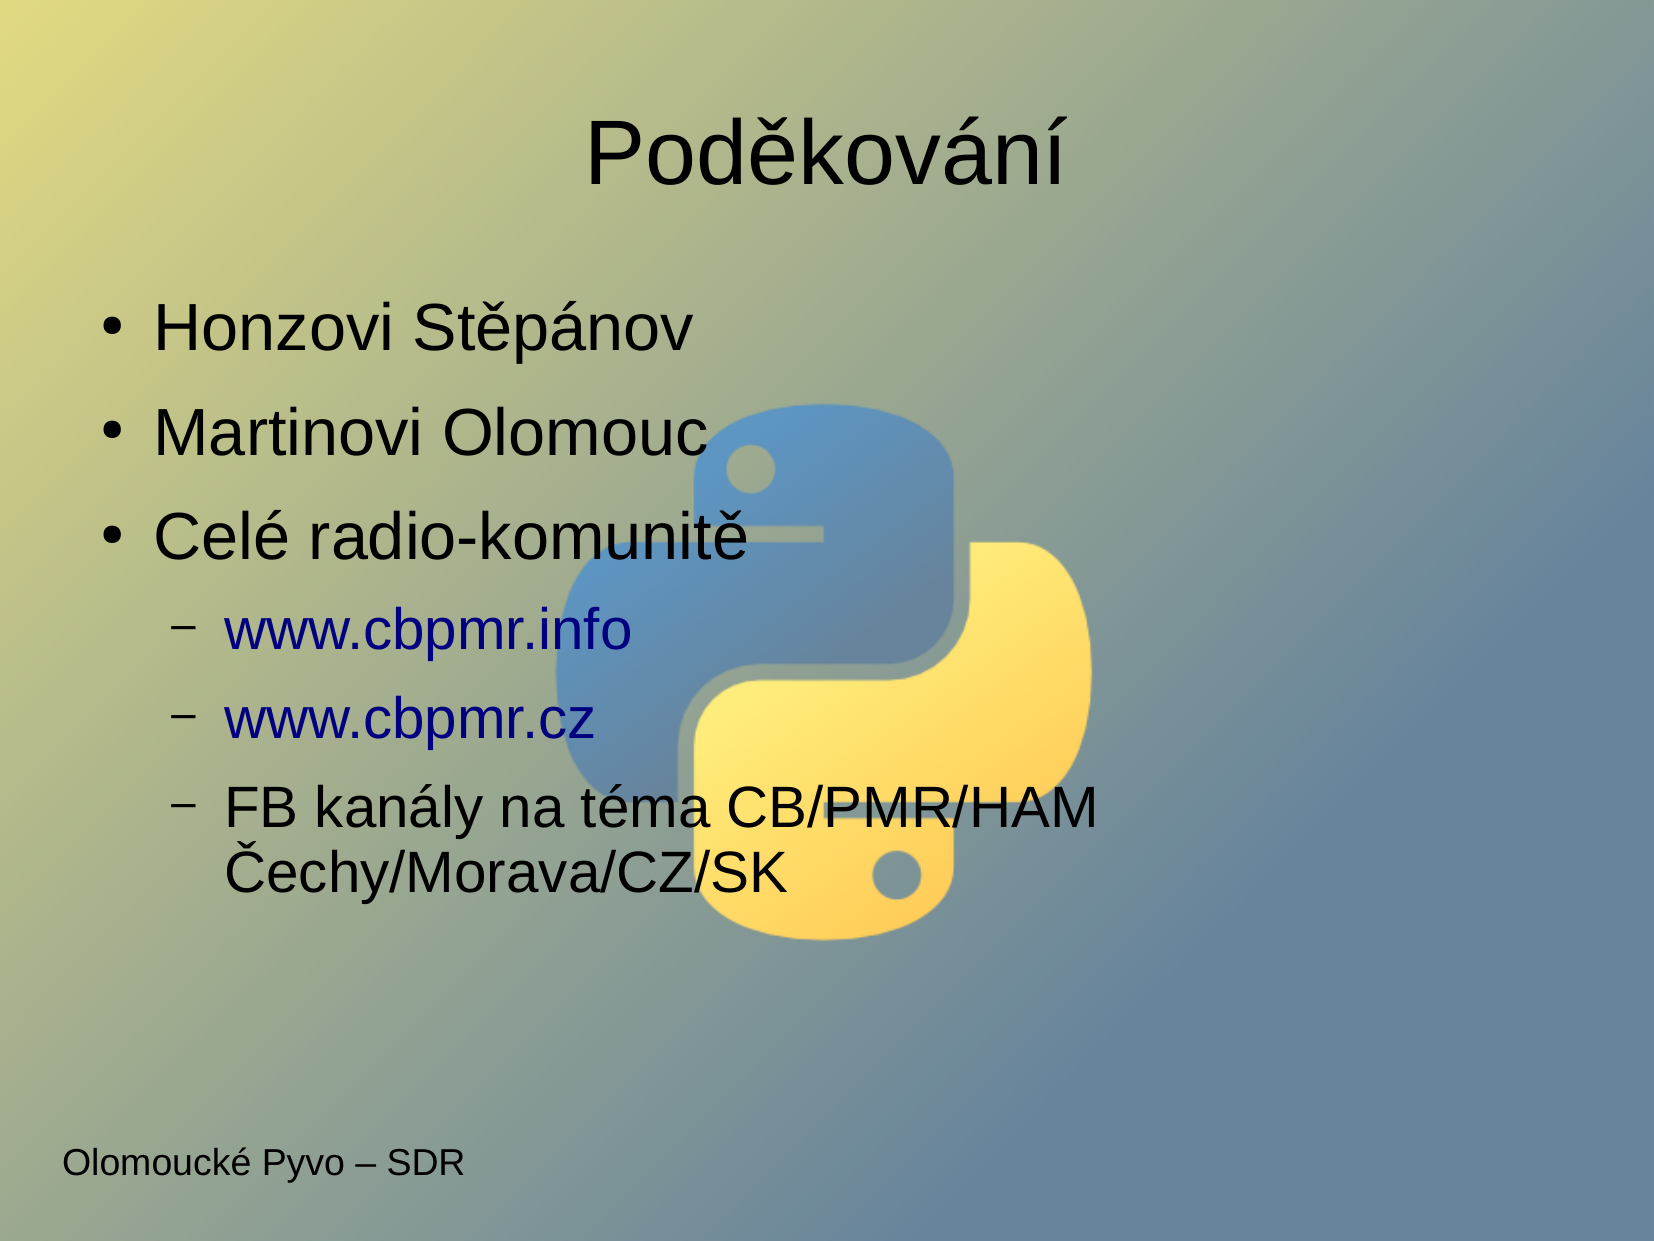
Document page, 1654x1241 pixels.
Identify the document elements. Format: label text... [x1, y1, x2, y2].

picture [0, 0, 1654, 1241]
title Poděkování [82, 49, 1571, 257]
list Honzovi Stěpánov Martinovi Olomouc Celé radio-komunitě www.cbpmr.info www.cbpmr.cz FB kanály na téma CB/PMR/HAM Čechy/Morava/CZ/SK [82, 290, 1571, 1010]
text_box Olomoucké Pyvo – SDR [47, 1133, 778, 1191]
